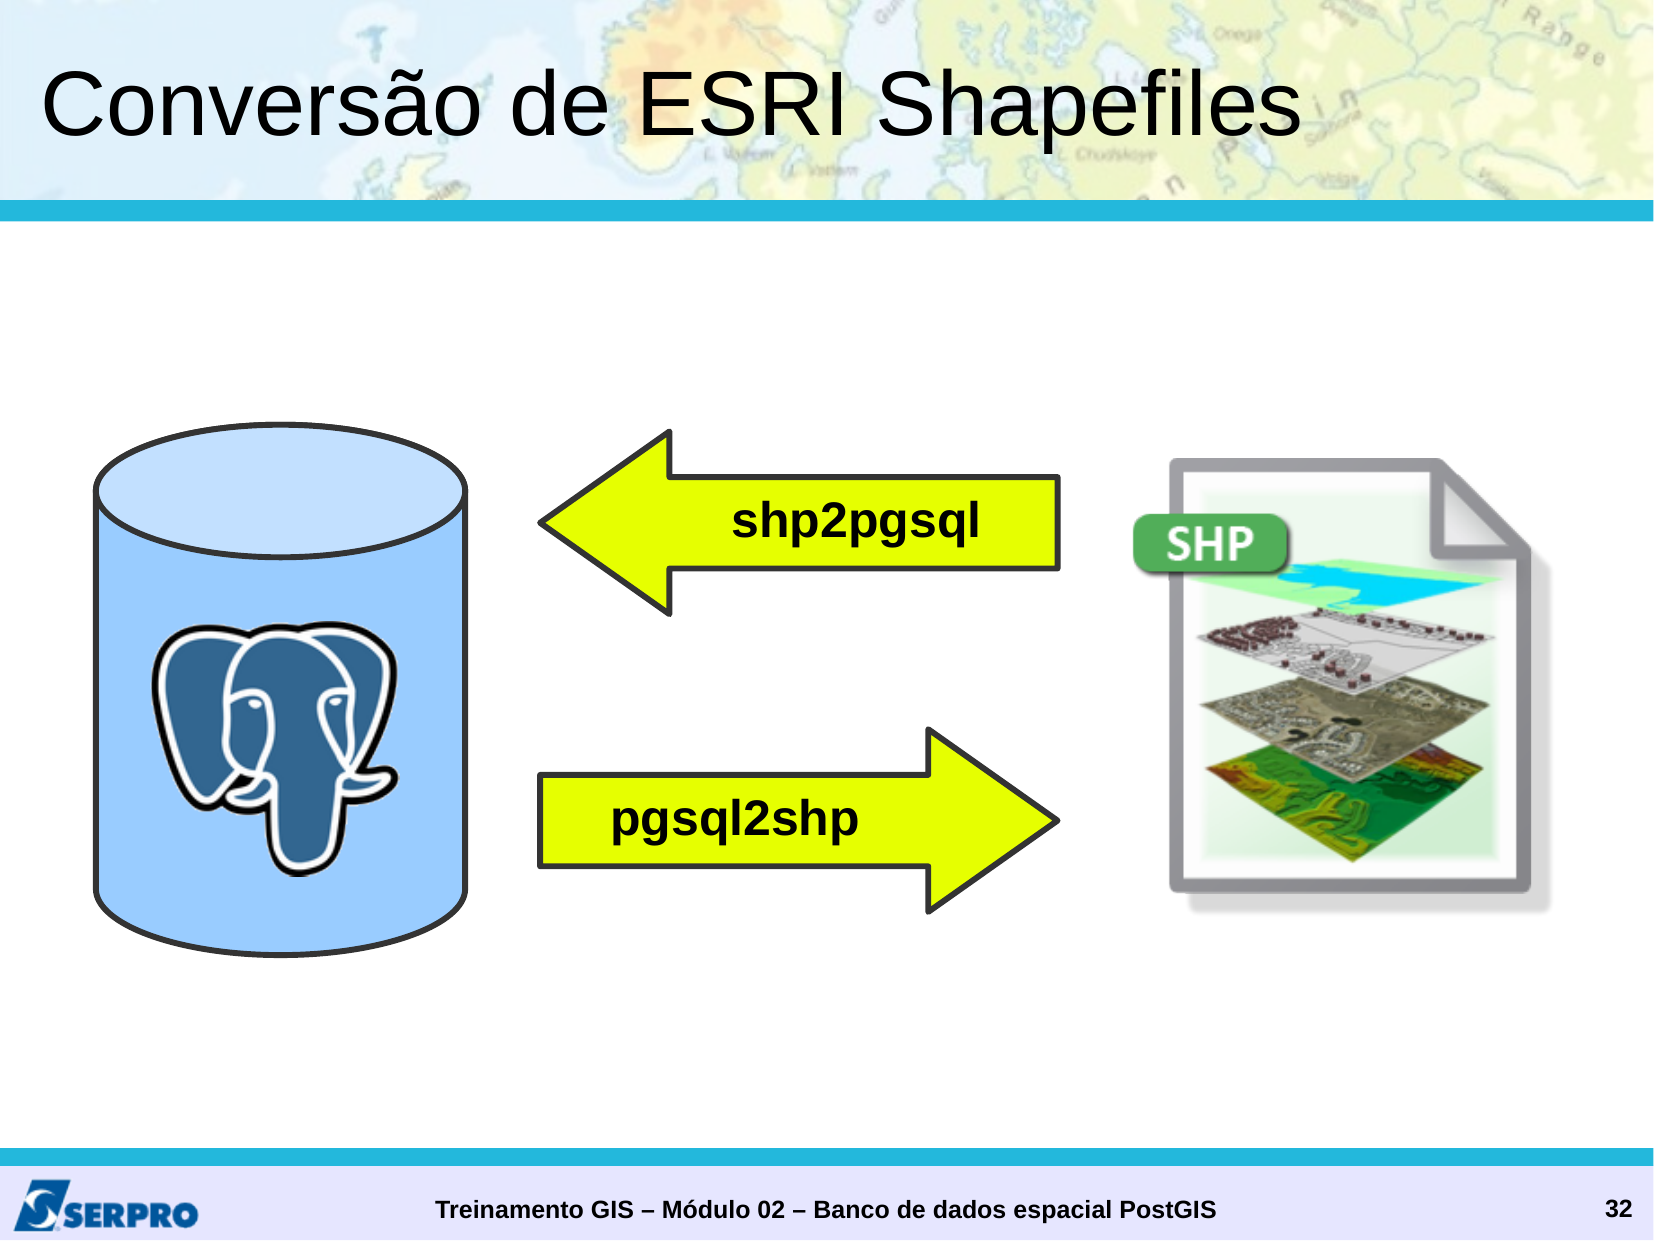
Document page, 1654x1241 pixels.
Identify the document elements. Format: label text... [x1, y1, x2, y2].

text_box [95, 494, 466, 956]
title Conversão de ESRI Shapefiles [40, 49, 1614, 159]
text_box pgsql2shp [548, 782, 922, 854]
text_box shp2pgsql [669, 484, 1044, 556]
picture [150, 621, 400, 877]
text_box [540, 431, 1058, 615]
text_box [540, 729, 1058, 912]
picture [1126, 458, 1589, 921]
picture [10, 1177, 201, 1235]
